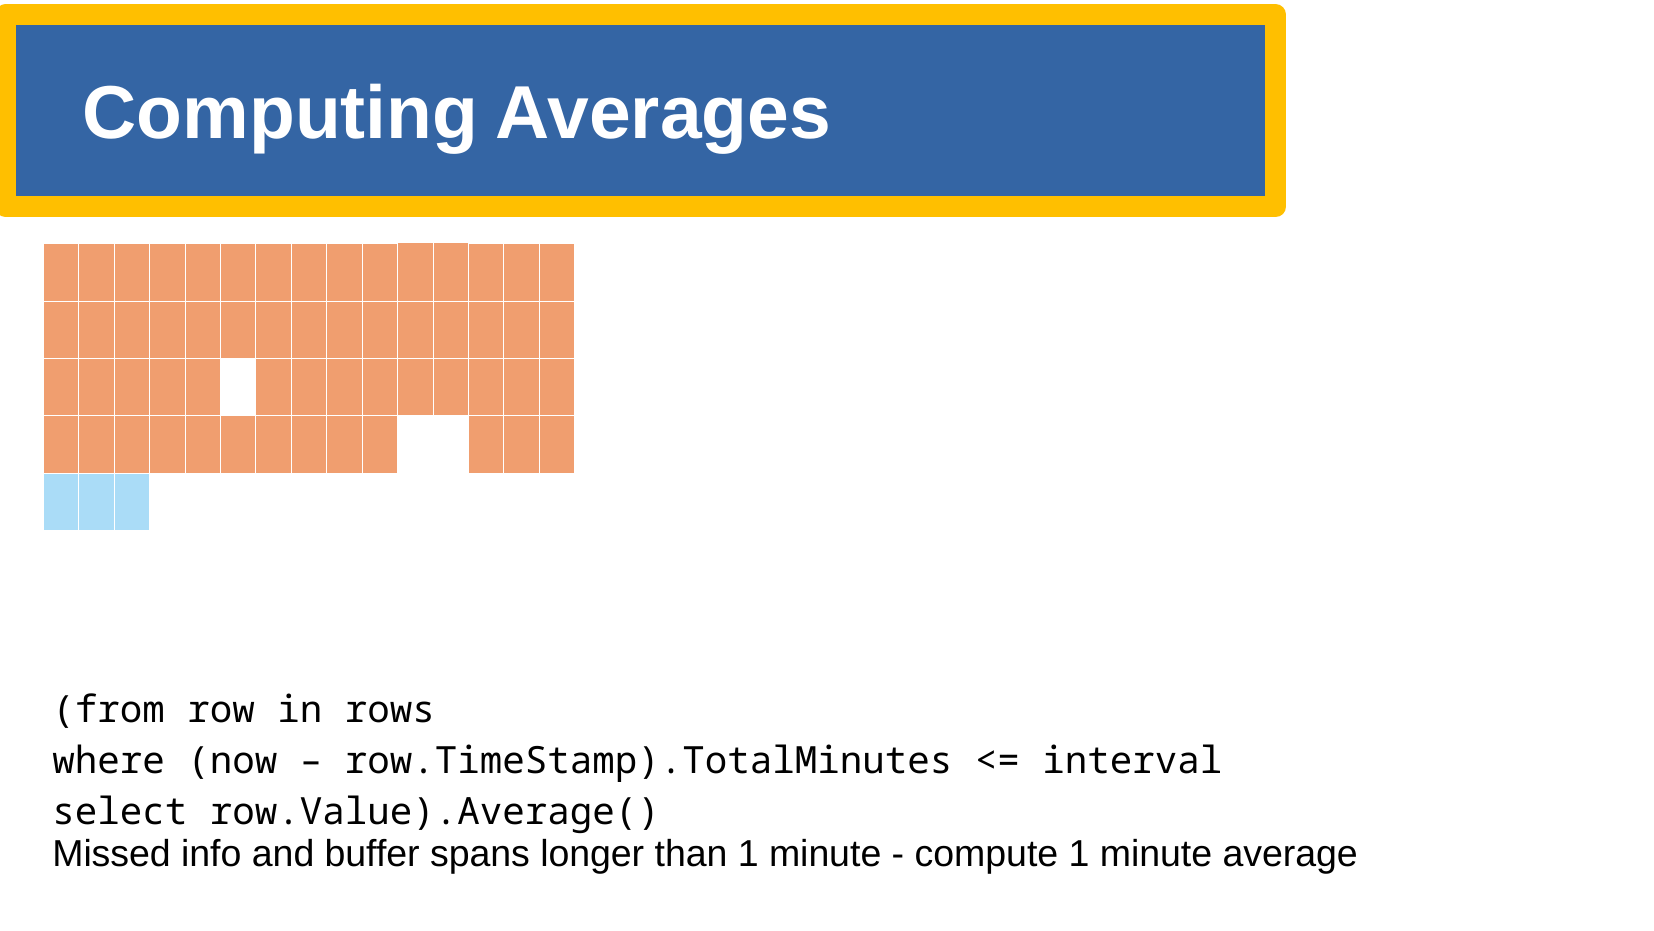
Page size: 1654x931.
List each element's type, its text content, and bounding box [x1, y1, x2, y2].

table_cell [186, 359, 220, 415]
table_cell [469, 302, 503, 358]
table_cell [504, 302, 539, 358]
table_header [292, 244, 326, 301]
table_cell [186, 474, 220, 530]
table_cell [327, 359, 362, 415]
title Computing Averages [82, 35, 1235, 189]
table_cell [540, 416, 574, 473]
table_cell [44, 302, 78, 358]
table_cell [292, 474, 326, 530]
table_cell [292, 359, 326, 415]
table_header [327, 244, 362, 301]
table_cell [44, 474, 78, 530]
table_cell [150, 359, 185, 415]
table_cell [79, 416, 114, 473]
table_cell [540, 474, 574, 530]
table_header [398, 243, 433, 301]
table_cell [434, 302, 468, 358]
table_cell [363, 474, 397, 530]
table_cell [44, 359, 78, 415]
table_cell [434, 474, 468, 530]
table_cell [434, 416, 468, 473]
table_cell [504, 359, 539, 415]
table_cell [434, 359, 468, 415]
table_cell [186, 302, 220, 358]
table_cell [469, 416, 503, 473]
table_cell [327, 416, 362, 473]
table_cell [398, 416, 433, 473]
table_cell [363, 416, 397, 473]
table_cell [150, 302, 185, 358]
table_cell [186, 416, 220, 473]
table_header [434, 243, 468, 301]
table_cell [256, 474, 291, 530]
table_header [221, 244, 255, 301]
table_cell [115, 416, 149, 473]
table_cell [363, 302, 397, 358]
table_cell [504, 416, 539, 473]
table_cell [150, 474, 185, 530]
table_cell [44, 416, 78, 473]
table_cell [221, 302, 255, 358]
table_cell [256, 302, 291, 358]
table_header [115, 244, 149, 301]
table_cell [292, 302, 326, 358]
table_header [256, 244, 291, 301]
table_header [504, 244, 539, 301]
table_cell [469, 474, 503, 530]
table_cell [327, 474, 362, 530]
table_header [469, 244, 503, 301]
table_cell [221, 416, 255, 473]
table_header [44, 244, 78, 301]
table_cell [79, 359, 114, 415]
text_box Missed info and buffer spans longer than 1 minute - compute 1 minute average [37, 825, 1563, 882]
table_cell [115, 474, 149, 530]
table_cell [79, 302, 114, 358]
table_cell [115, 359, 149, 415]
table_cell [504, 474, 539, 530]
table_cell [256, 359, 291, 415]
text_box (from row in rows where (now – row.TimeStamp).TotalMinutes <= interval select row.Value).Average() [37, 675, 1276, 803]
table_cell [327, 302, 362, 358]
table_header [186, 244, 220, 301]
table_cell [469, 359, 503, 415]
table_cell [79, 474, 114, 530]
table_header [363, 244, 397, 301]
table_header [540, 244, 574, 301]
table_cell [221, 359, 255, 415]
table_cell [221, 474, 255, 530]
table_cell [398, 359, 433, 415]
table_cell [292, 416, 326, 473]
table_cell [540, 359, 574, 415]
table_cell [398, 474, 433, 530]
table_cell [363, 359, 397, 415]
table_cell [398, 302, 433, 358]
table_cell [540, 302, 574, 358]
table_cell [115, 302, 149, 358]
table_cell [256, 416, 291, 473]
table_header [150, 244, 185, 301]
table_cell [150, 416, 185, 473]
table_header [79, 244, 114, 301]
